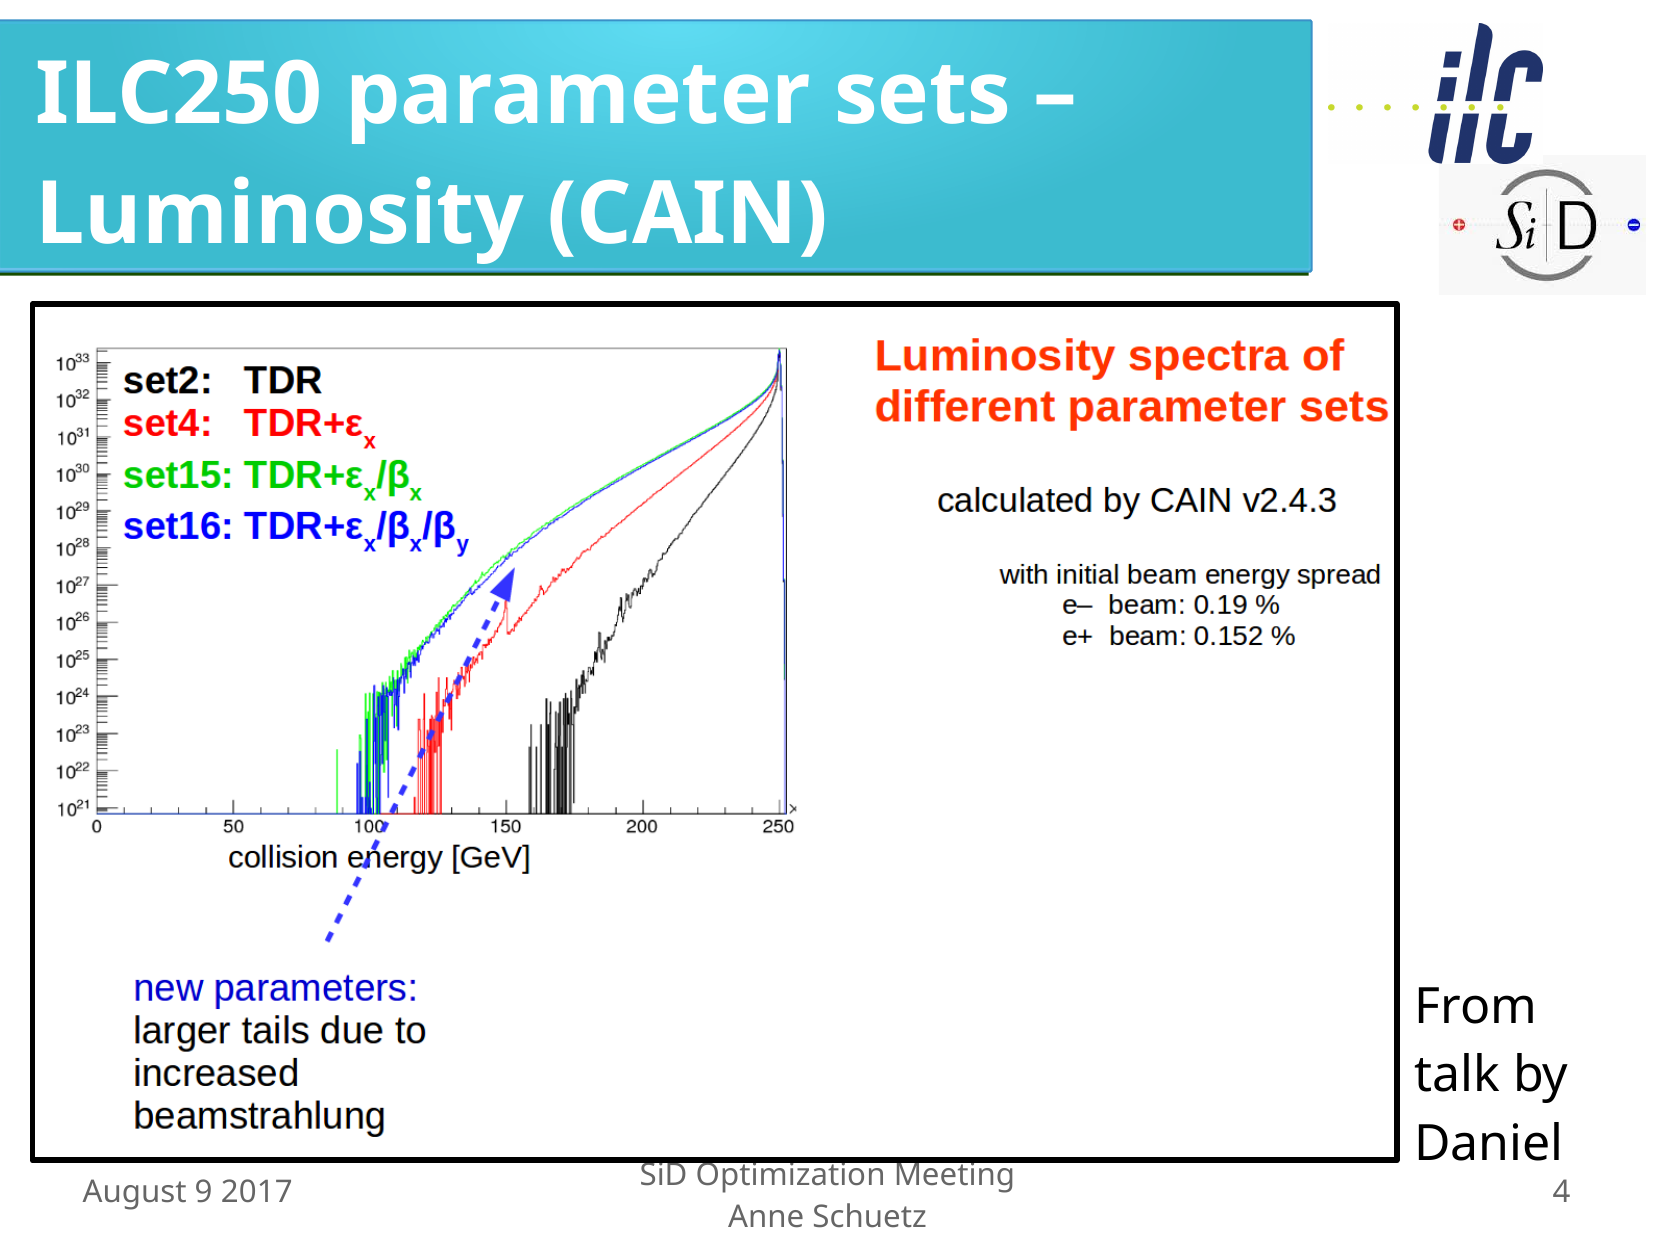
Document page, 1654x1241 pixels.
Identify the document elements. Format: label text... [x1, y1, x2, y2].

picture [1328, 23, 1646, 295]
picture [35, 307, 1394, 1158]
title ILC250 parameter sets – Luminosity (CAIN) [35, 23, 1235, 276]
text_box From talk by Daniel [1399, 962, 1636, 1123]
